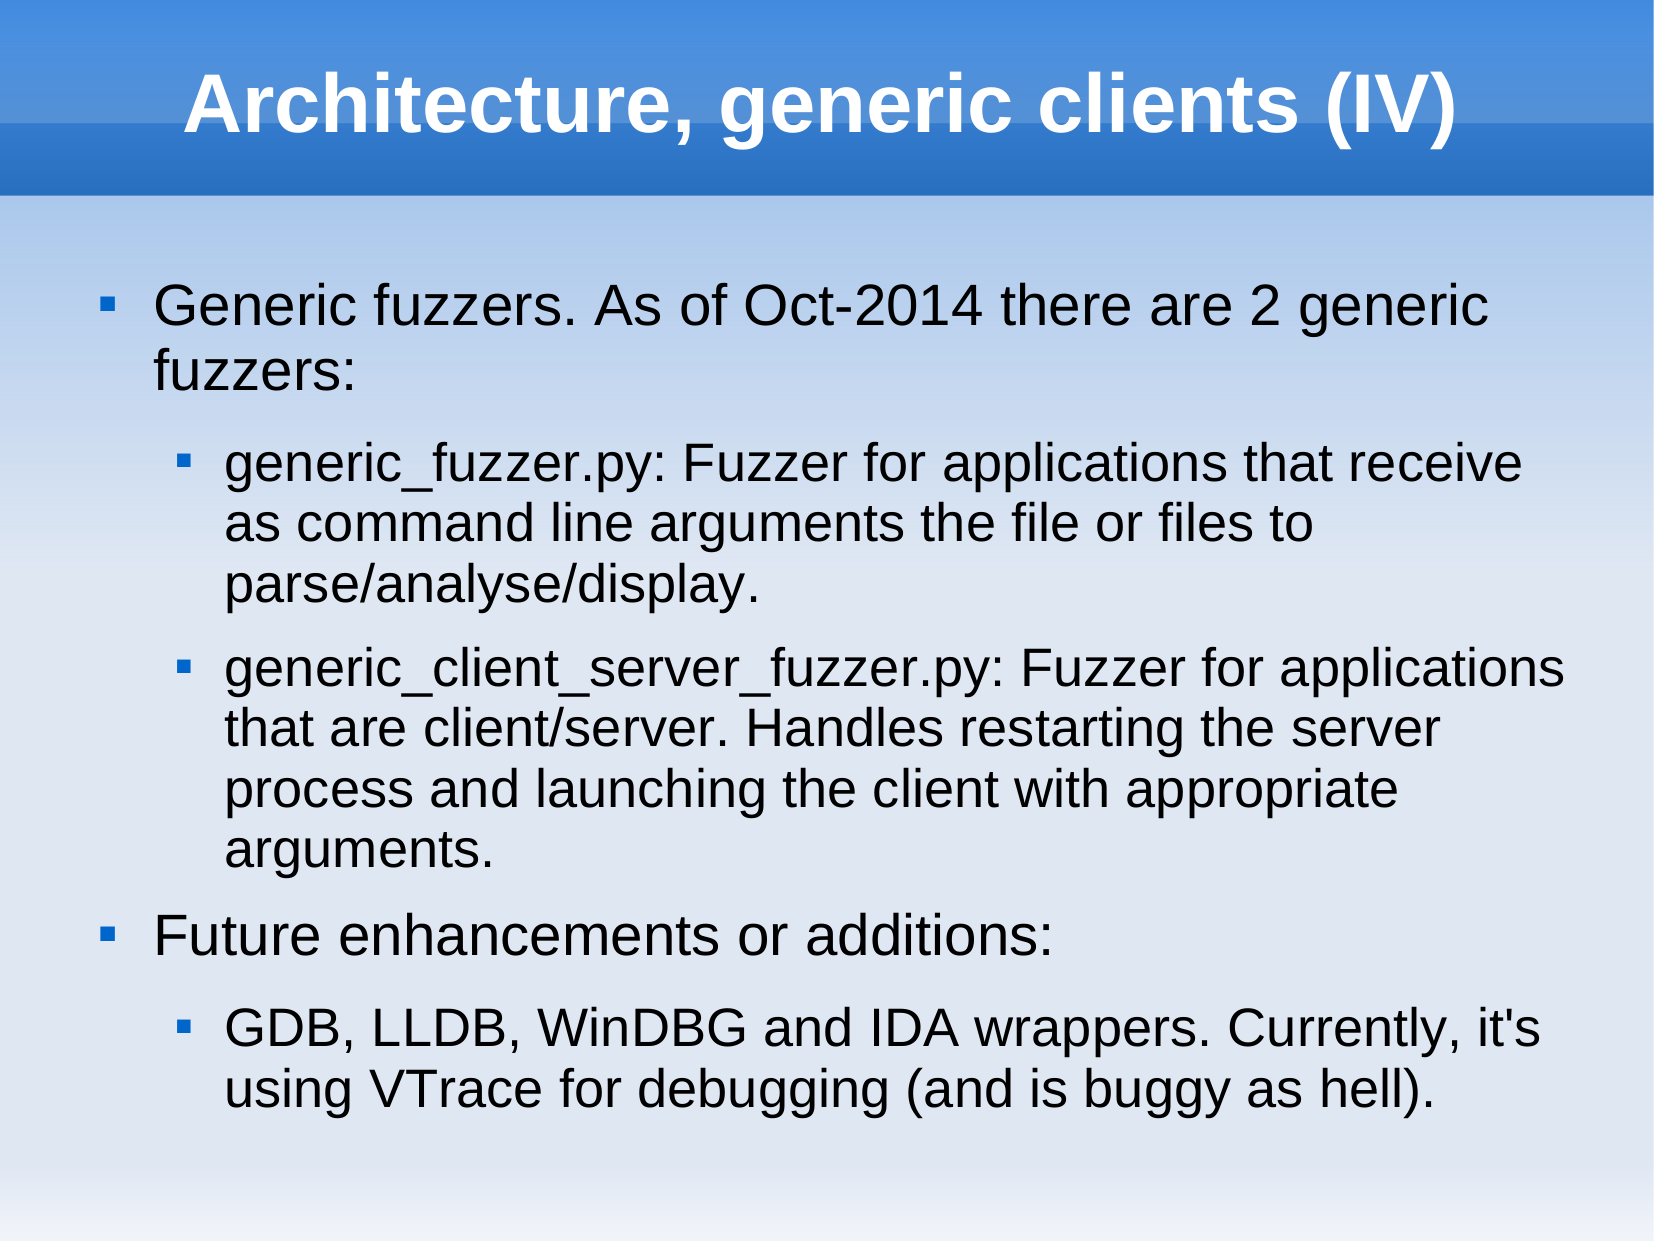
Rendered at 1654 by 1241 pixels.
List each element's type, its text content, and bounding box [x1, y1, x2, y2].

title Architecture, generic clients (IV) [76, 0, 1565, 208]
list Generic fuzzers. As of Oct-2014 there are 2 generic fuzzers: generic_fuzzer.py: Fuzzer for applications that receive as command line arguments the file or files to parse/analyse/display. generic_client_server_fuzzer.py: Fuzzer for applications that are client/server. Handles restarting the server process and launching the client with appropriate arguments. Future enhancements or additions: GDB, LLDB, WinDBG and IDA wrappers. Currently, it's using VTrace for debugging (and is buggy as hell). [82, 272, 1571, 1119]
picture [0, 0, 1654, 1241]
